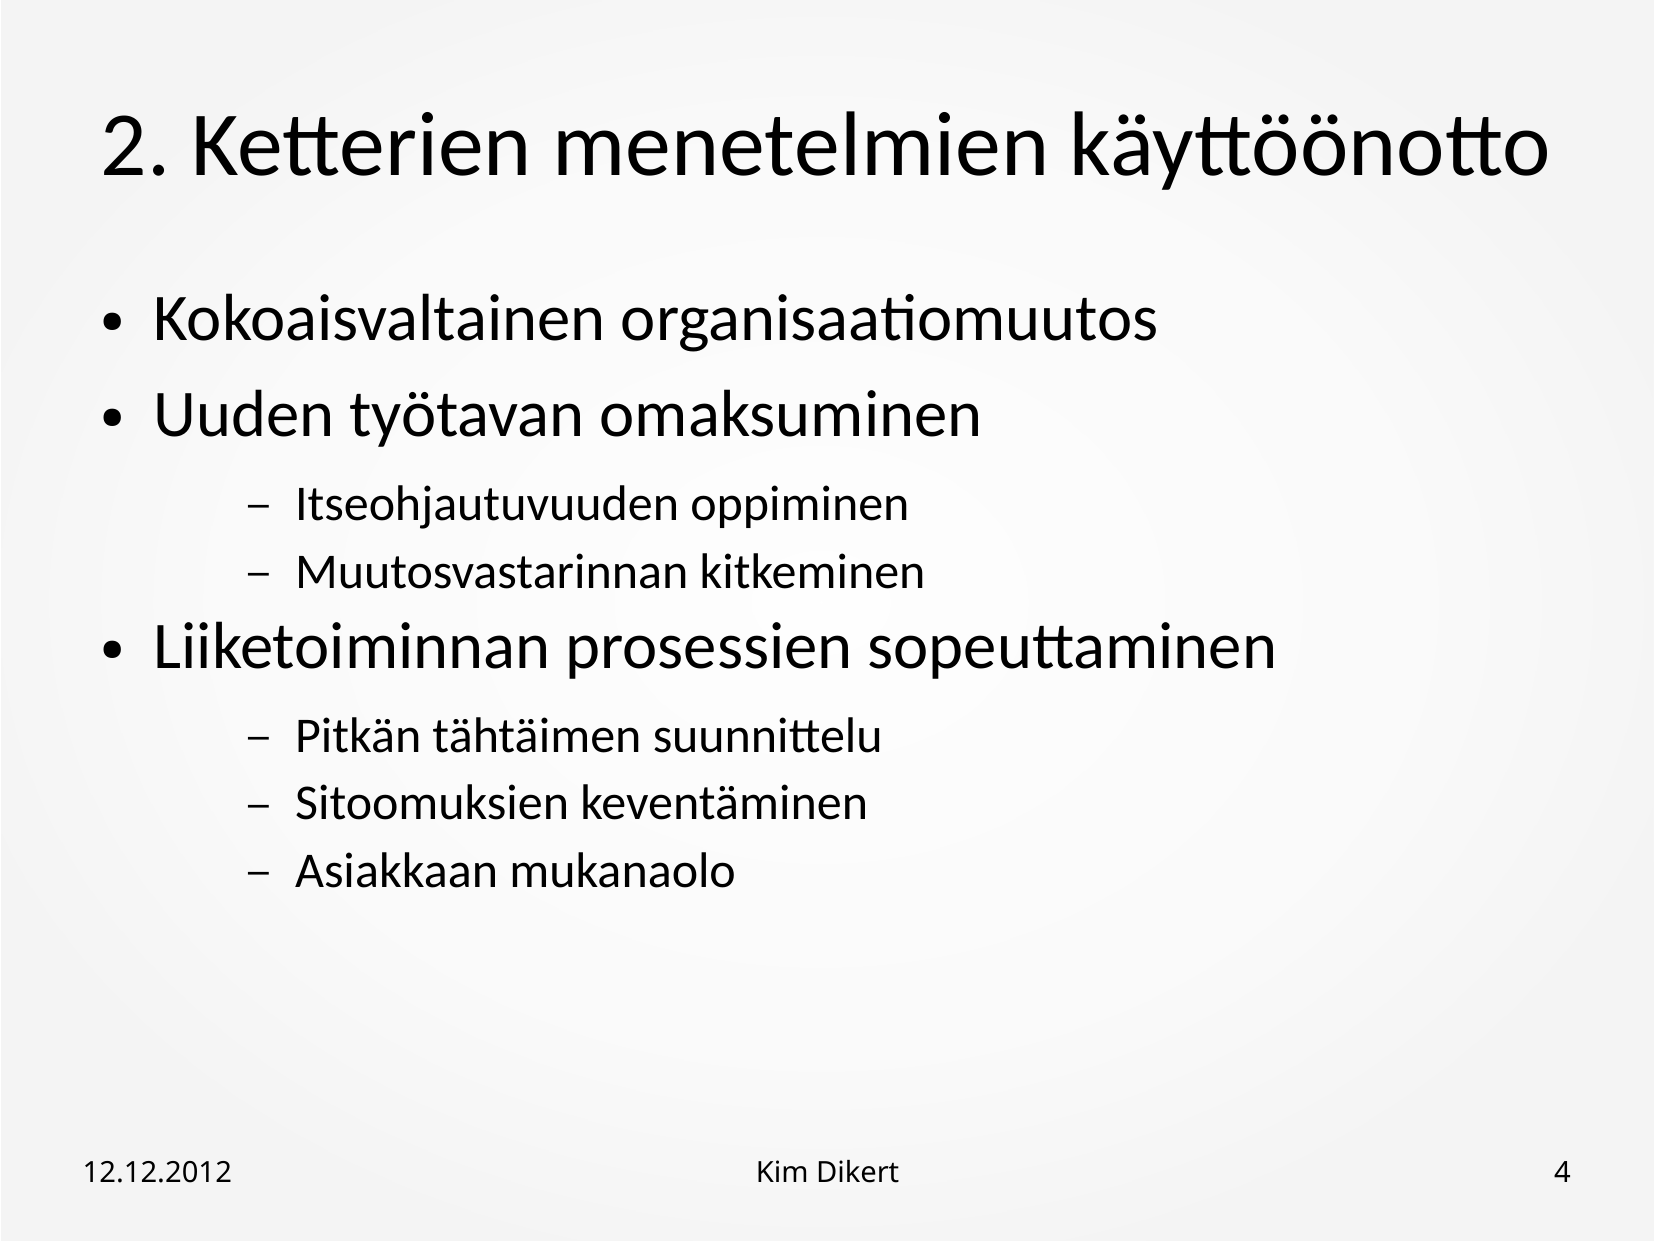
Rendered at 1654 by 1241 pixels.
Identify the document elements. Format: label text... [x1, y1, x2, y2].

list Kokoaisvaltainen organisaatiomuutos Uuden työtavan omaksuminen Itseohjautuvuuden oppiminen Muutosvastarinnan kitkeminen Liiketoiminnan prosessien sopeuttaminen Pitkän tähtäimen suunnittelu Sitoomuksien keventäminen Asiakkaan mukanaolo [82, 290, 1571, 1094]
title 2. Ketterien menetelmien käyttöönotto [82, 49, 1571, 257]
